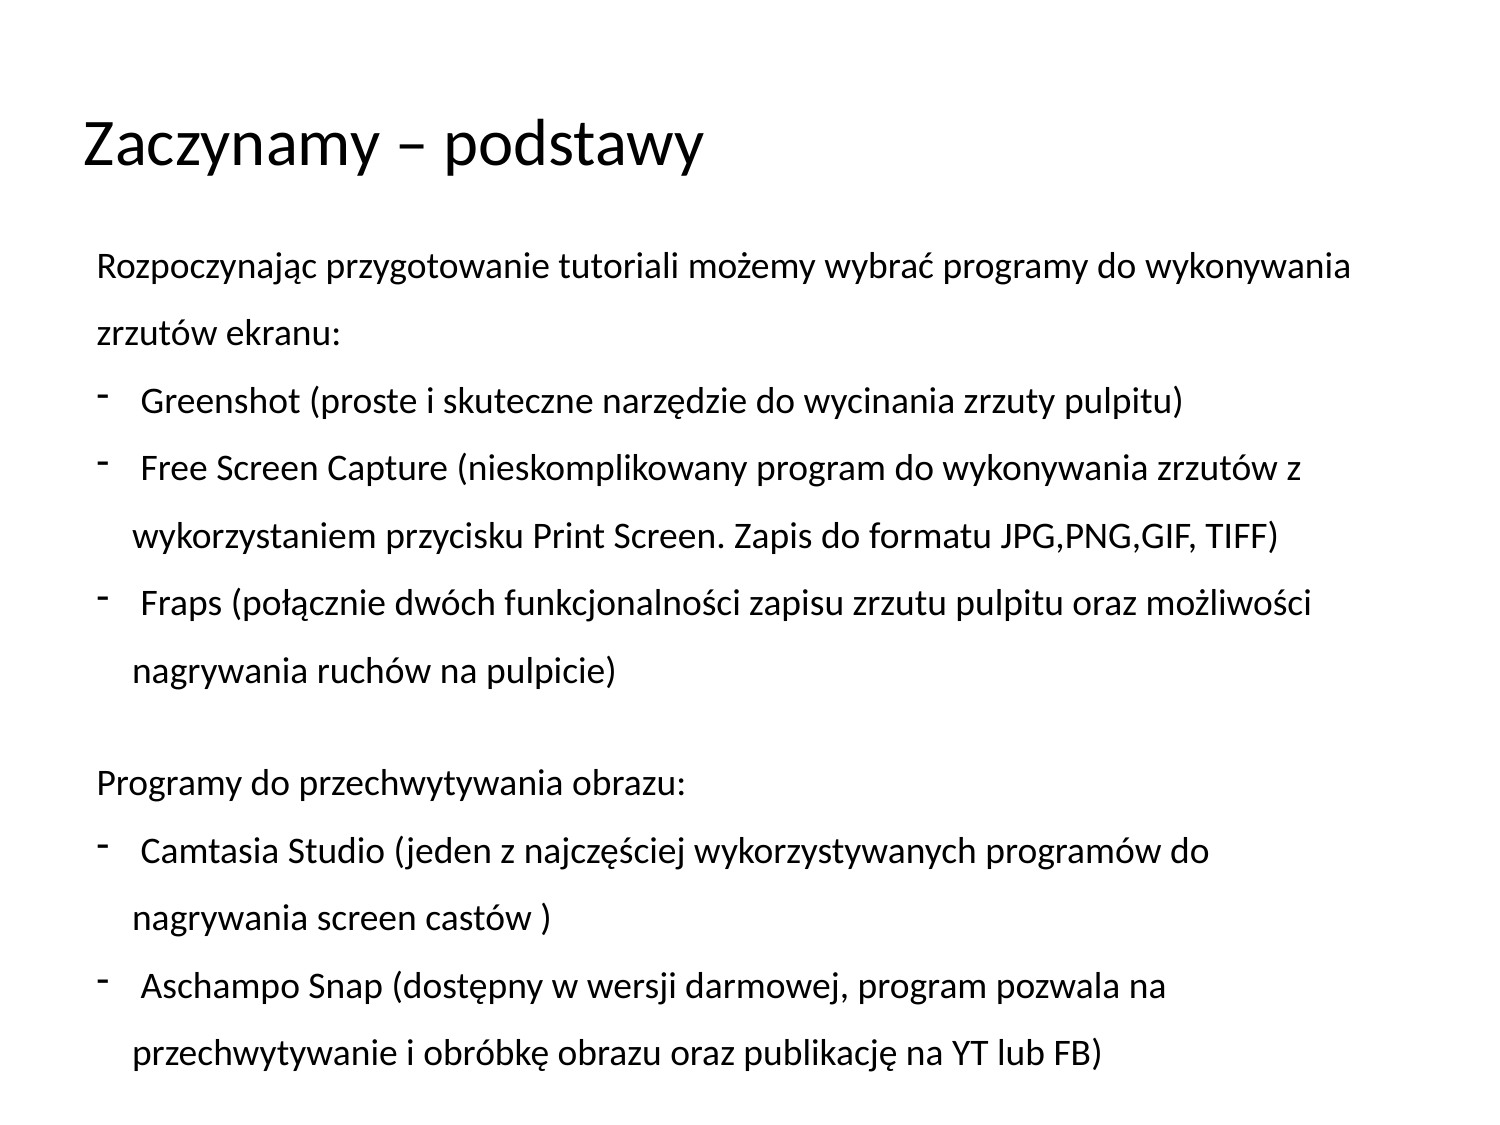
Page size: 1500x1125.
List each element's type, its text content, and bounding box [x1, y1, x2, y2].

text_box Zaczynamy – podstawy [69, 91, 1383, 187]
text_box Rozpoczynając przygotowanie tutoriali możemy wybrać programy do wykonywania zrzutów ekranu: Greenshot (proste i skuteczne narzędzie do wycinania zrzuty pulpitu) Free Screen Capture (nieskomplikowany program do wykonywania zrzutów z wykorzystaniem przycisku Print Screen. Zapis do formatu JPG,PNG,GIF, TIFF) Fraps (połącznie dwóch funkcjonalności zapisu zrzutu pulpitu oraz możliwości nagrywania ruchów na pulpicie) Programy do przechwytywania obrazu: Camtasia Studio (jeden z najczęściej wykorzystywanych programów do nagrywania screen castów ) Aschampo Snap (dostępny w wersji darmowej, program pozwala na przechwytywanie i obróbkę obrazu oraz publikację na YT lub FB) [81, 210, 1407, 1081]
